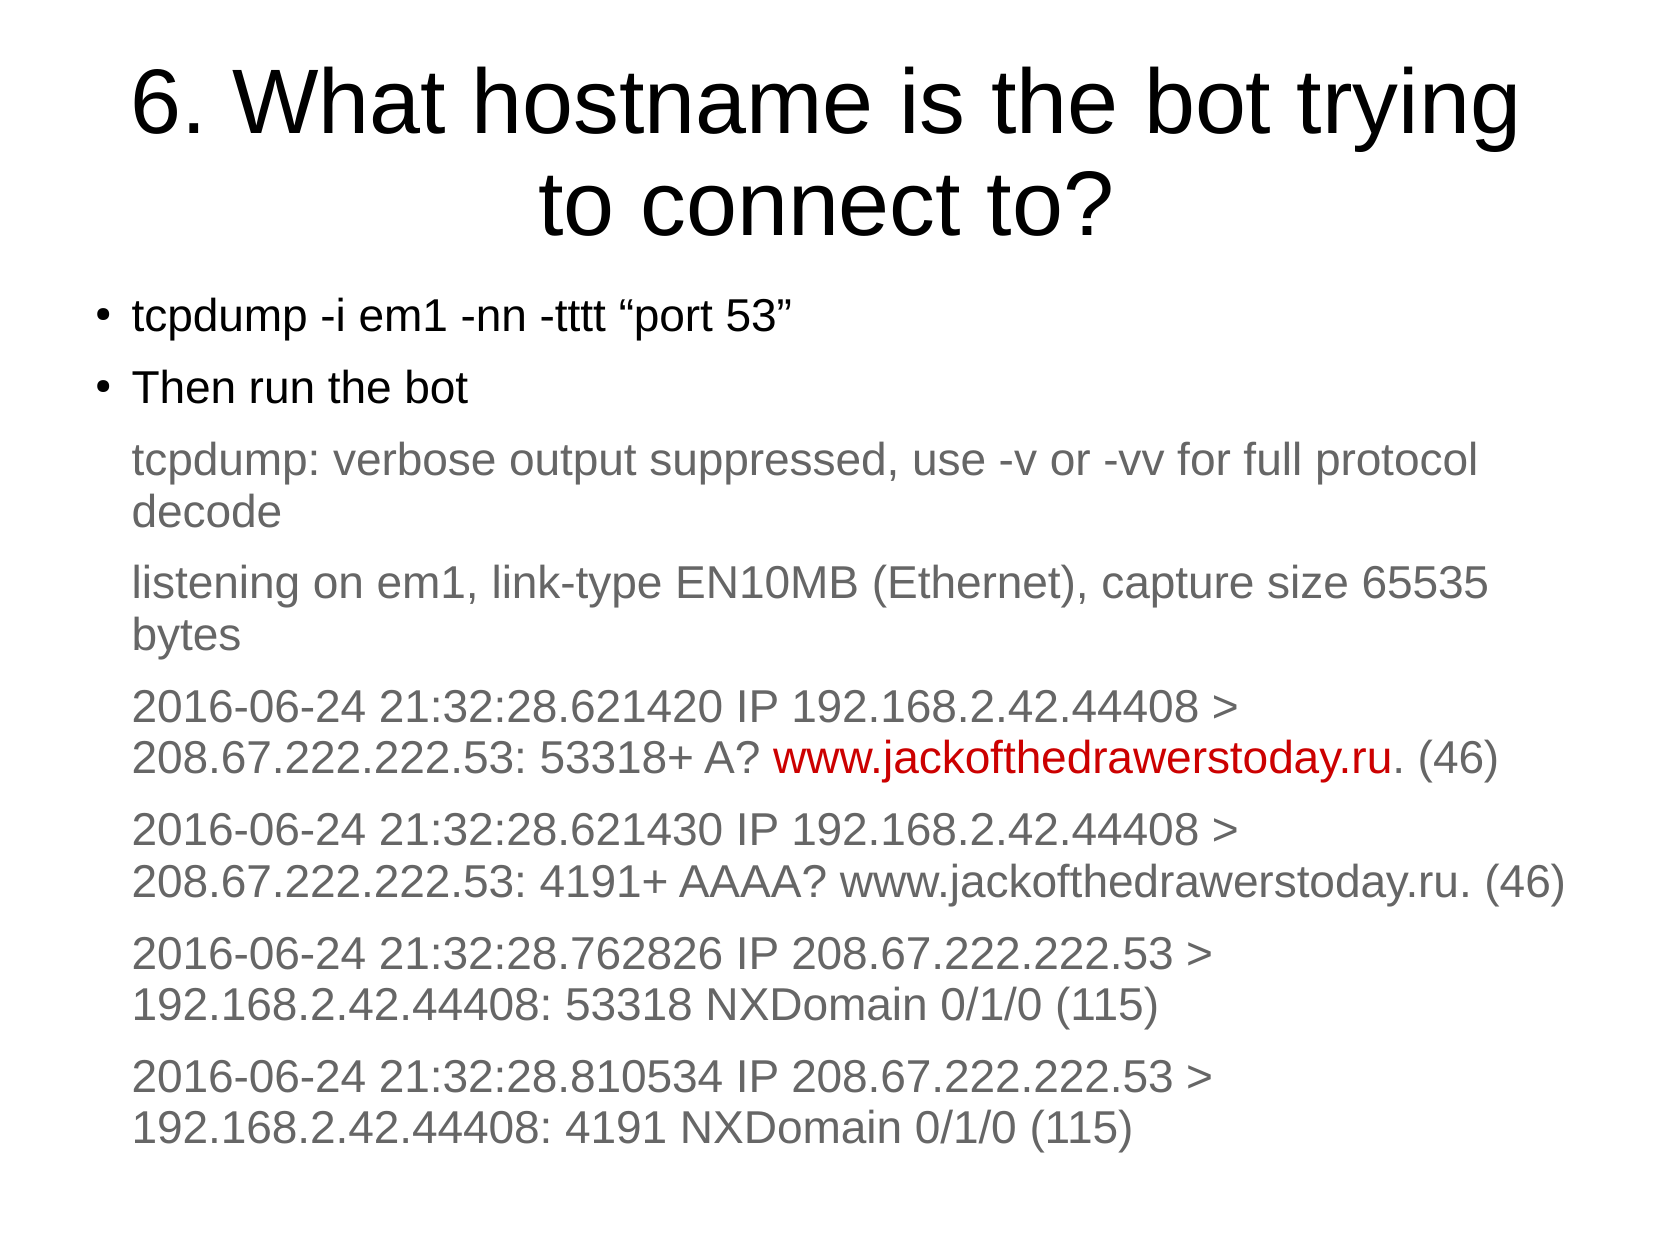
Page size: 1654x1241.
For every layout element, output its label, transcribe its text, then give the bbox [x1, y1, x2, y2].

list tcpdump -i em1 -nn -tttt “port 53” Then run the bot tcpdump: verbose output suppressed, use -v or -vv for full protocol decode listening on em1, link-type EN10MB (Ethernet), capture size 65535 bytes 2016-06-24 21:32:28.621420 IP 192.168.2.42.44408 > 208.67.222.222.53: 53318+ A? www.jackofthedrawerstoday.ru. (46) 2016-06-24 21:32:28.621430 IP 192.168.2.42.44408 > 208.67.222.222.53: 4191+ AAAA? www.jackofthedrawerstoday.ru. (46) 2016-06-24 21:32:28.762826 IP 208.67.222.222.53 > 192.168.2.42.44408: 53318 NXDomain 0/1/0 (115) 2016-06-24 21:32:28.810534 IP 208.67.222.222.53 > 192.168.2.42.44408: 4191 NXDomain 0/1/0 (115) [82, 290, 1571, 1186]
title 6. What hostname is the bot trying to connect to? [82, 49, 1571, 257]
